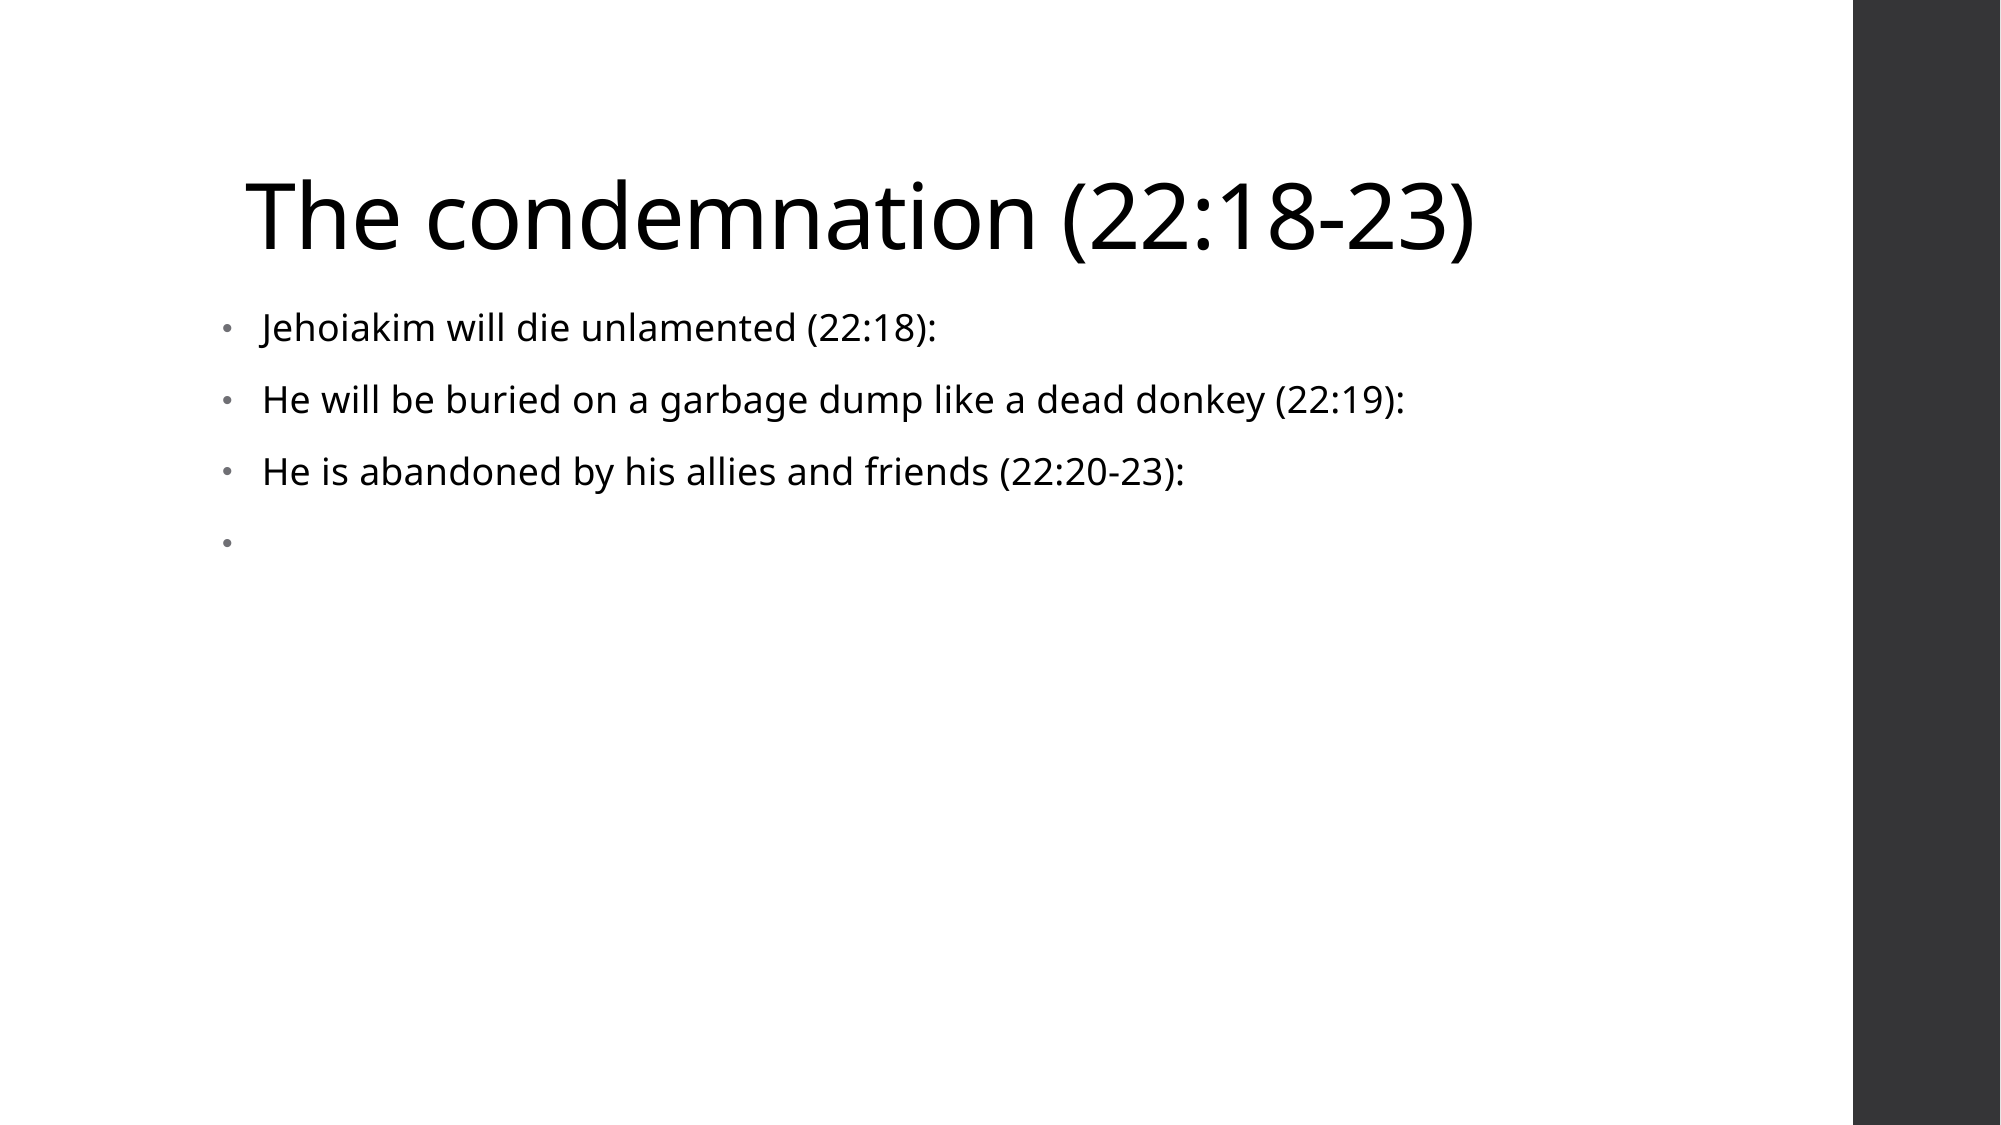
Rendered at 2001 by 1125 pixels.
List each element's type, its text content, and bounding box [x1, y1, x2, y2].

list Jehoiakim will die unlamented (22:18): He will be buried on a garbage dump like a dead donkey (22:19): He is abandoned by his allies and friends (22:20-23): [206, 299, 1617, 1014]
title The condemnation (22:18-23) [206, 60, 1797, 278]
